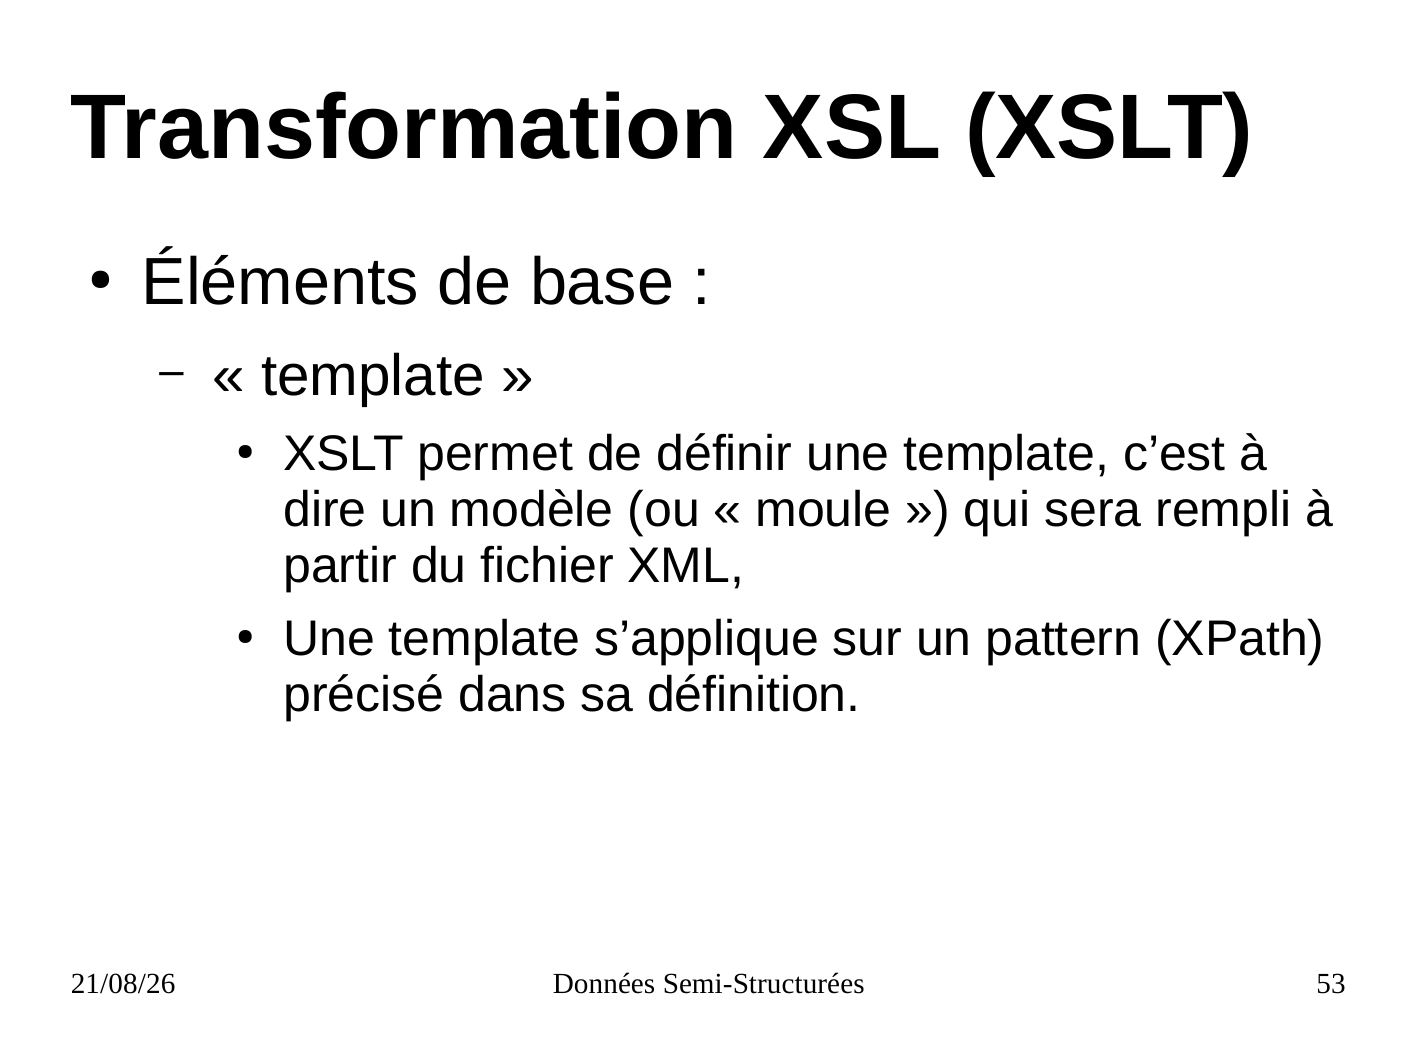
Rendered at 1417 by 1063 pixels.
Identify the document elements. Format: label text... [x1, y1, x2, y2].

title Transformation XSL (XSLT) [70, 42, 1346, 212]
list Éléments de base : « template » XSLT permet de définir une template, c’est à dire un modèle (ou « moule ») qui sera rempli à partir du fichier XML, Une template s’applique sur un pattern (XPath) précisé dans sa définition. [70, 244, 1346, 925]
